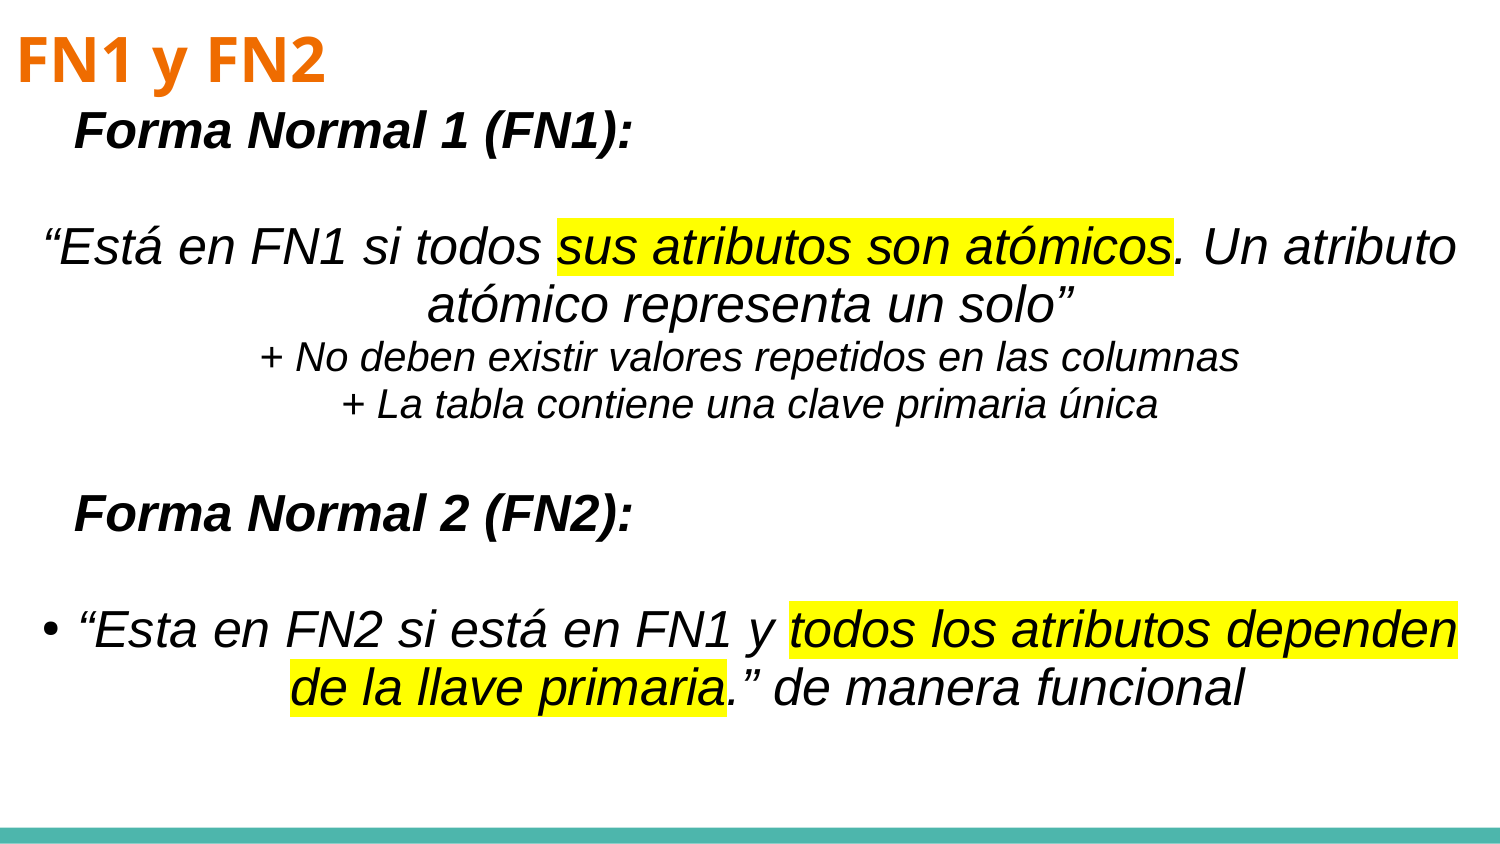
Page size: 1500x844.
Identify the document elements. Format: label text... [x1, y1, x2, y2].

text_box Forma Normal 1 (FN1): “Está en FN1 si todos sus atributos son atómicos. Un atributo atómico representa un solo” + No deben existir valores repetidos en las columnas + La tabla contiene una clave primaria única Forma Normal 2 (FN2): “Esta en FN2 si está en FN1 y todos los atributos dependen de la llave primaria.” de manera funcional [23, 94, 1477, 725]
title FN1 y FN2 [0, 0, 1398, 116]
